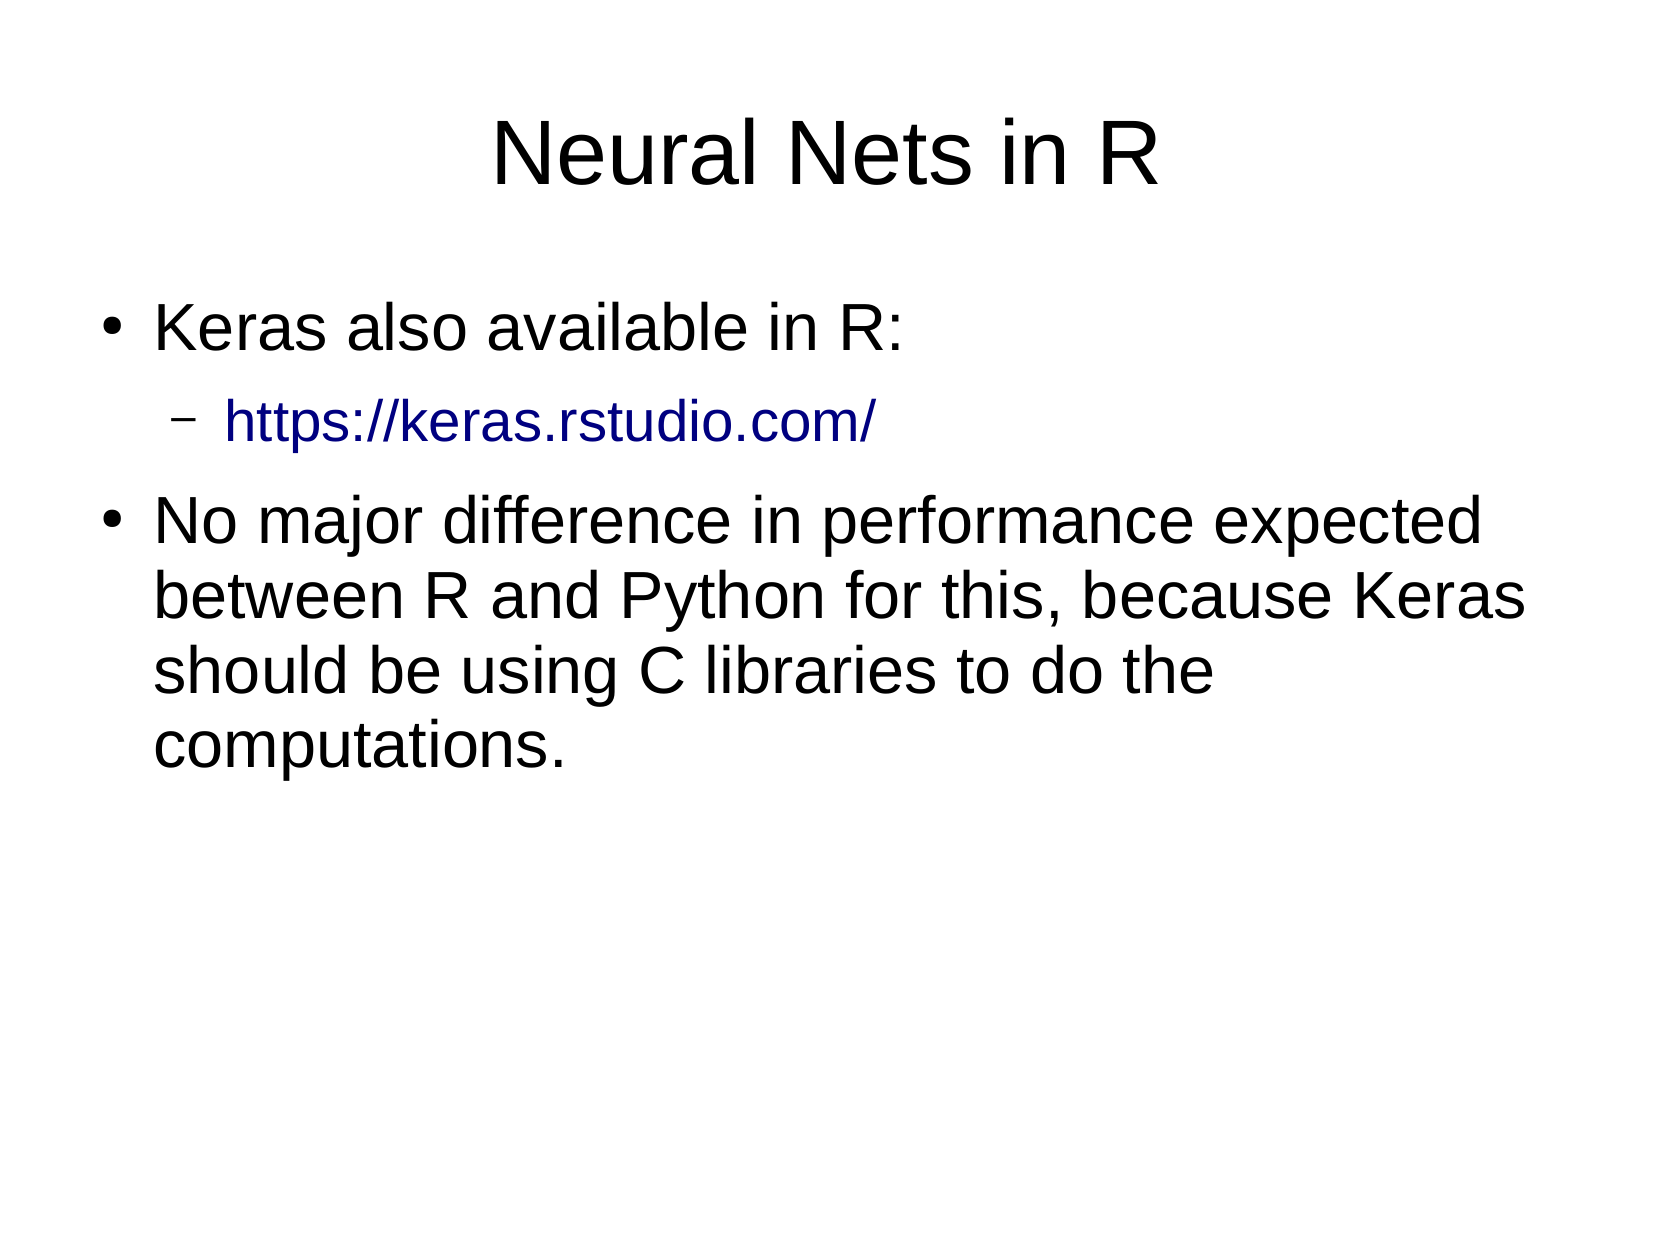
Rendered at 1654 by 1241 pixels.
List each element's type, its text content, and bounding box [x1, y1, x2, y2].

title Neural Nets in R [82, 49, 1571, 257]
list Keras also available in R: https://keras.rstudio.com/ No major difference in performance expected between R and Python for this, because Keras should be using C libraries to do the computations. [82, 290, 1571, 1010]
